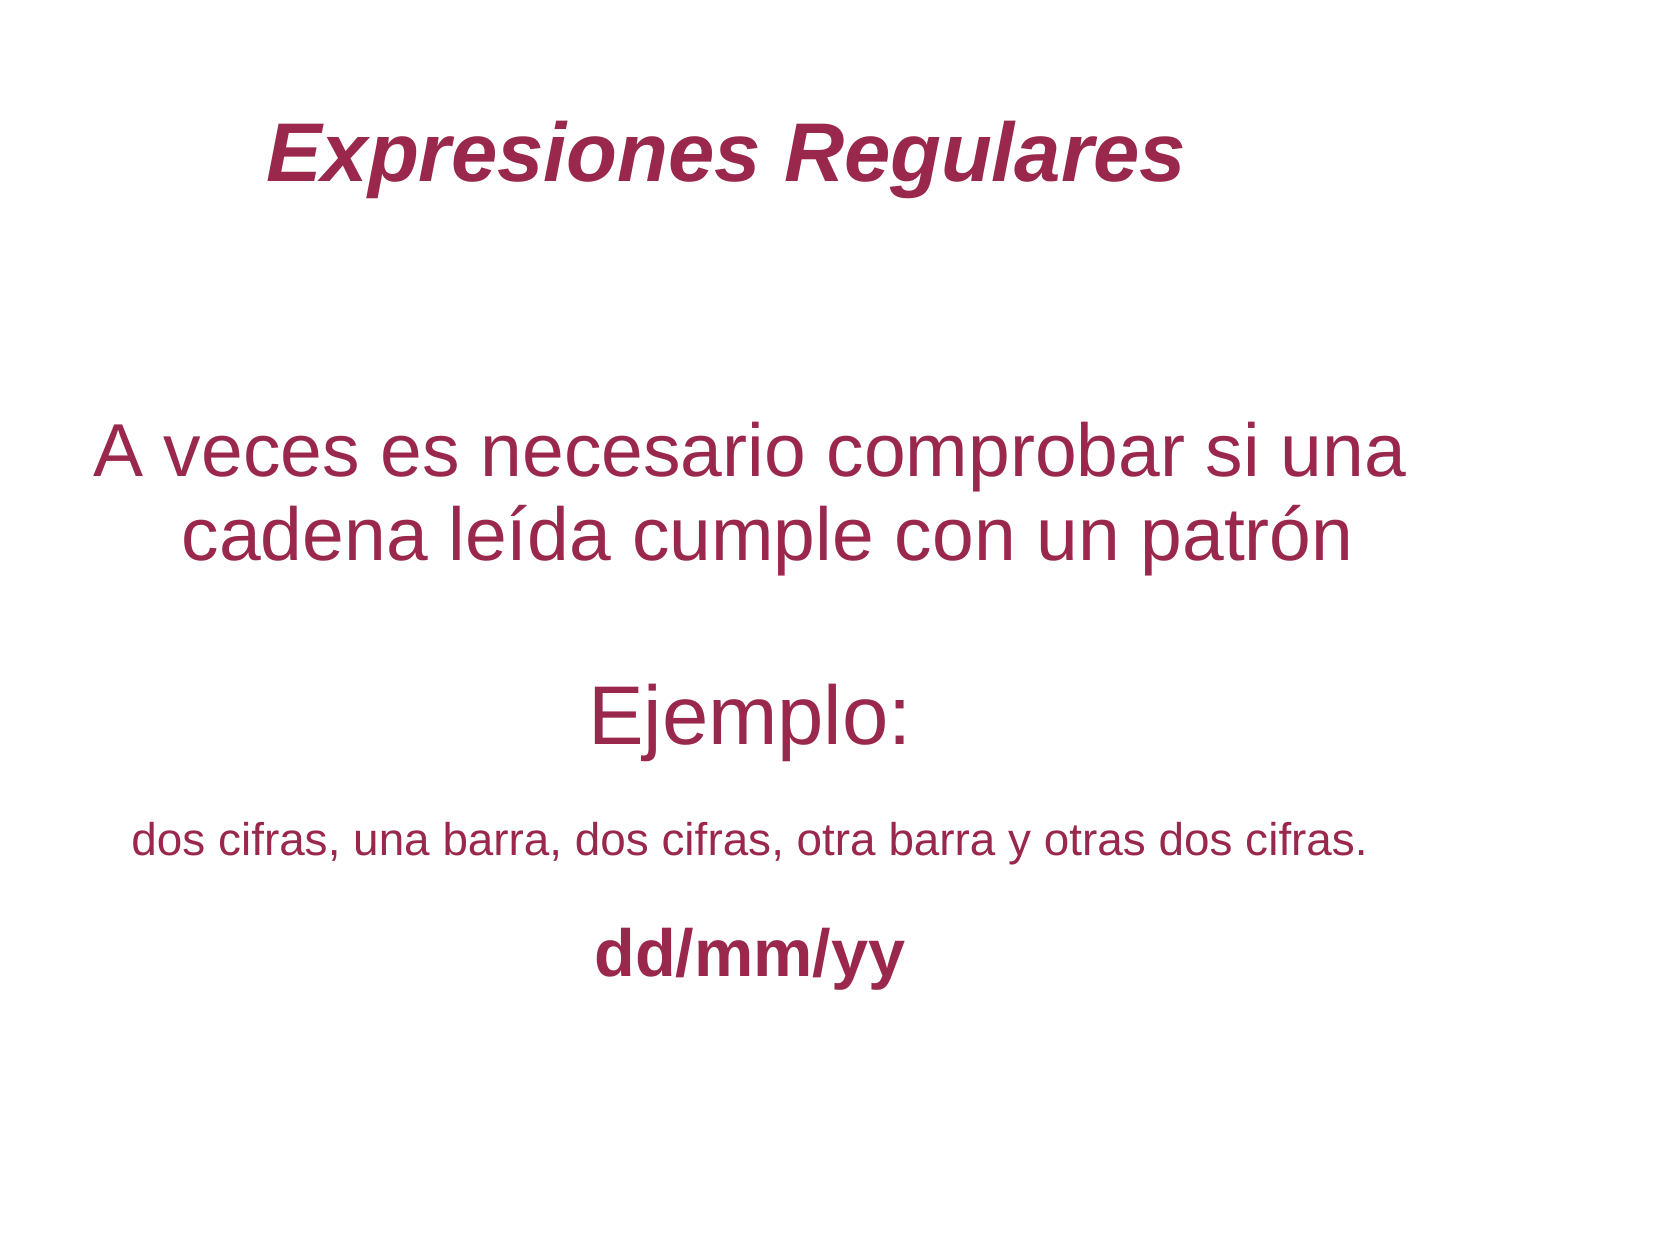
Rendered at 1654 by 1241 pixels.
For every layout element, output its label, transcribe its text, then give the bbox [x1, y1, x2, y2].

title Expresiones Regulares [59, 49, 1418, 257]
subtitle A veces es necesario comprobar si una cadena leída cumple con un patrón Ejemplo: dos cifras, una barra, dos cifras, otra barra y otras dos cifras. dd/mm/yy [82, 290, 1418, 1109]
